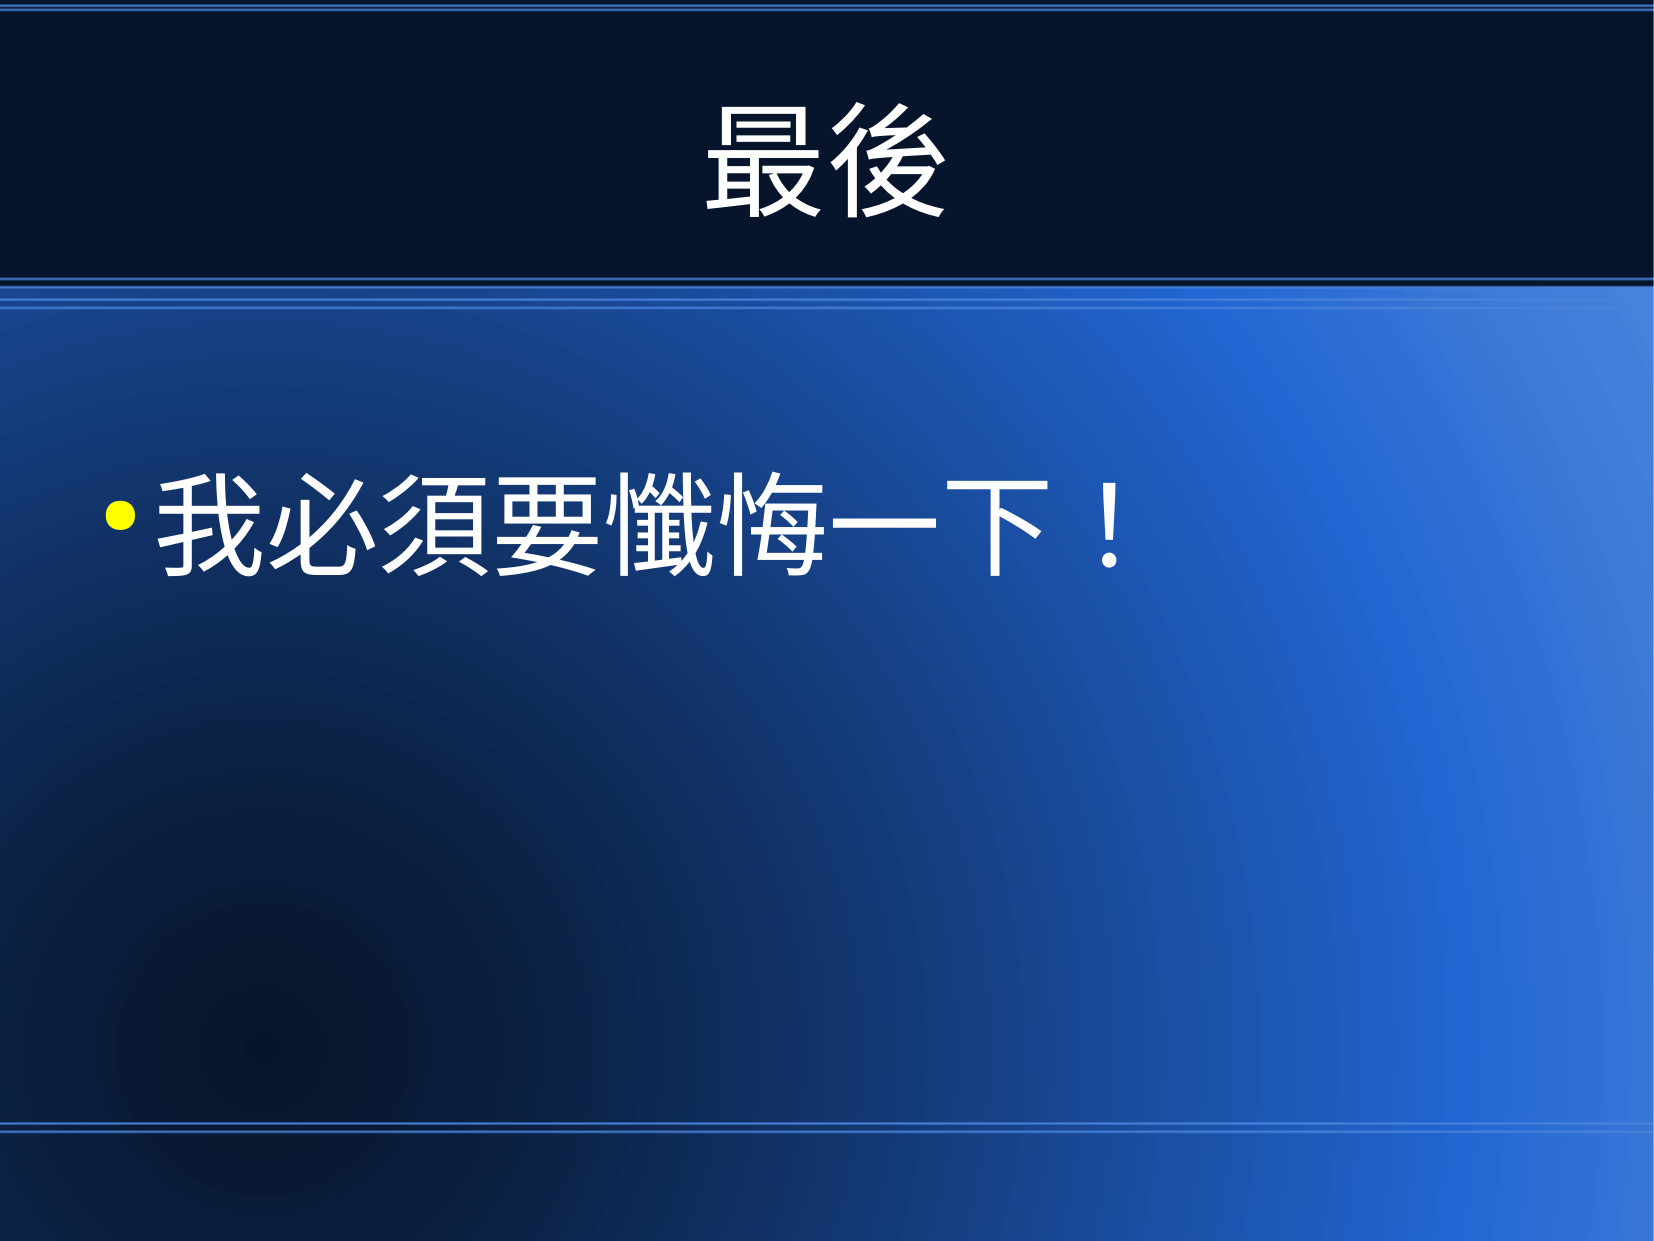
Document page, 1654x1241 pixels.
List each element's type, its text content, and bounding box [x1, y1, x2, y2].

title 最後 [82, 49, 1571, 257]
picture [0, 0, 1654, 1241]
list 我必須要懺悔一下！ [82, 355, 1571, 1241]
